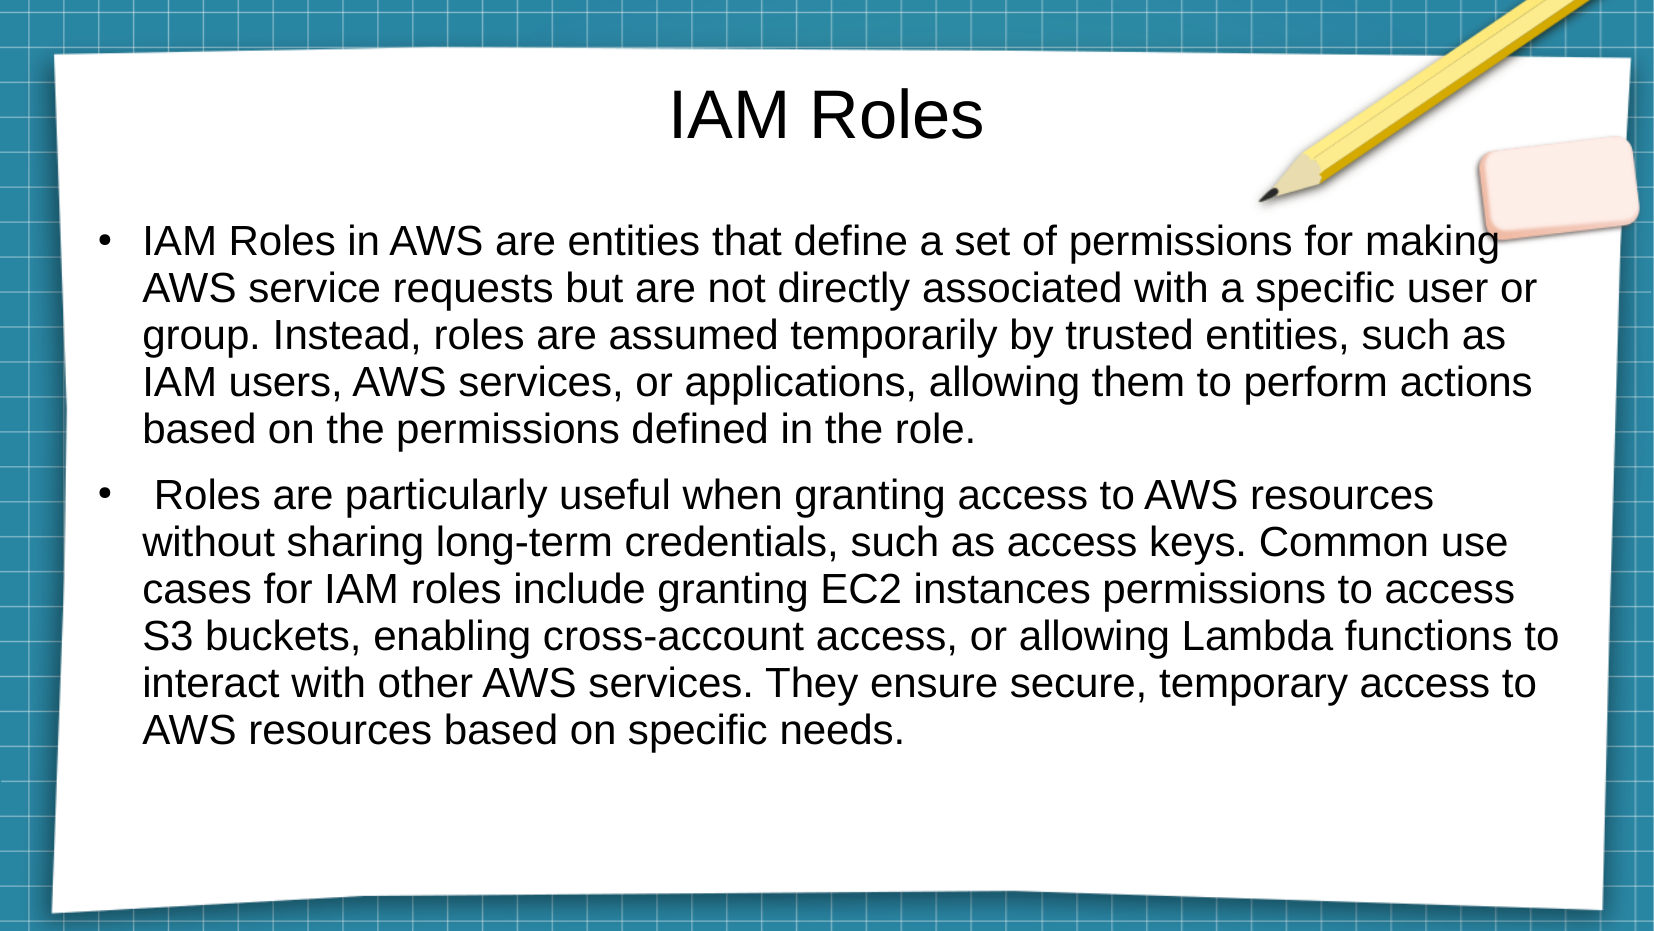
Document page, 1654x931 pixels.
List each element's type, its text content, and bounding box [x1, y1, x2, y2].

list IAM Roles in AWS are entities that define a set of permissions for making AWS service requests but are not directly associated with a specific user or group. Instead, roles are assumed temporarily by trusted entities, such as IAM users, AWS services, or applications, allowing them to perform actions based on the permissions defined in the role. Roles are particularly useful when granting access to AWS resources without sharing long-term credentials, such as access keys. Common use cases for IAM roles include granting EC2 instances permissions to access S3 buckets, enabling cross-account access, or allowing Lambda functions to interact with other AWS services. They ensure secure, temporary access to AWS resources based on specific needs. [82, 217, 1571, 758]
picture [0, 0, 1654, 931]
title IAM Roles [82, 37, 1571, 193]
